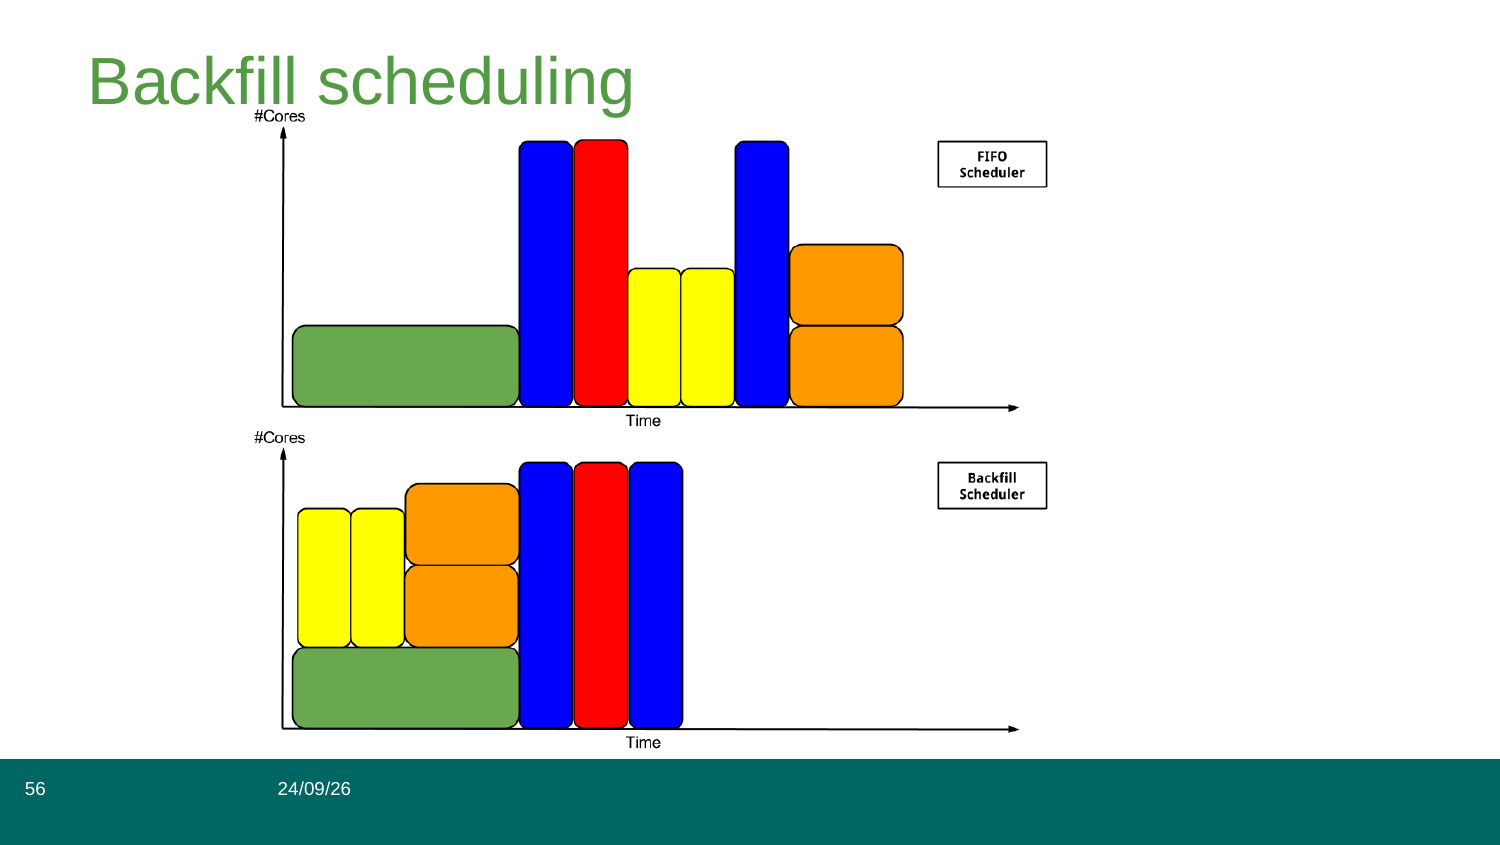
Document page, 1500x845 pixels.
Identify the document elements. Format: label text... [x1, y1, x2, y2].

text_box 05/05/18 [277, 776, 553, 799]
title Backfill scheduling [87, 37, 1426, 132]
picture [233, 104, 1051, 755]
text_box <number> [24, 776, 76, 799]
